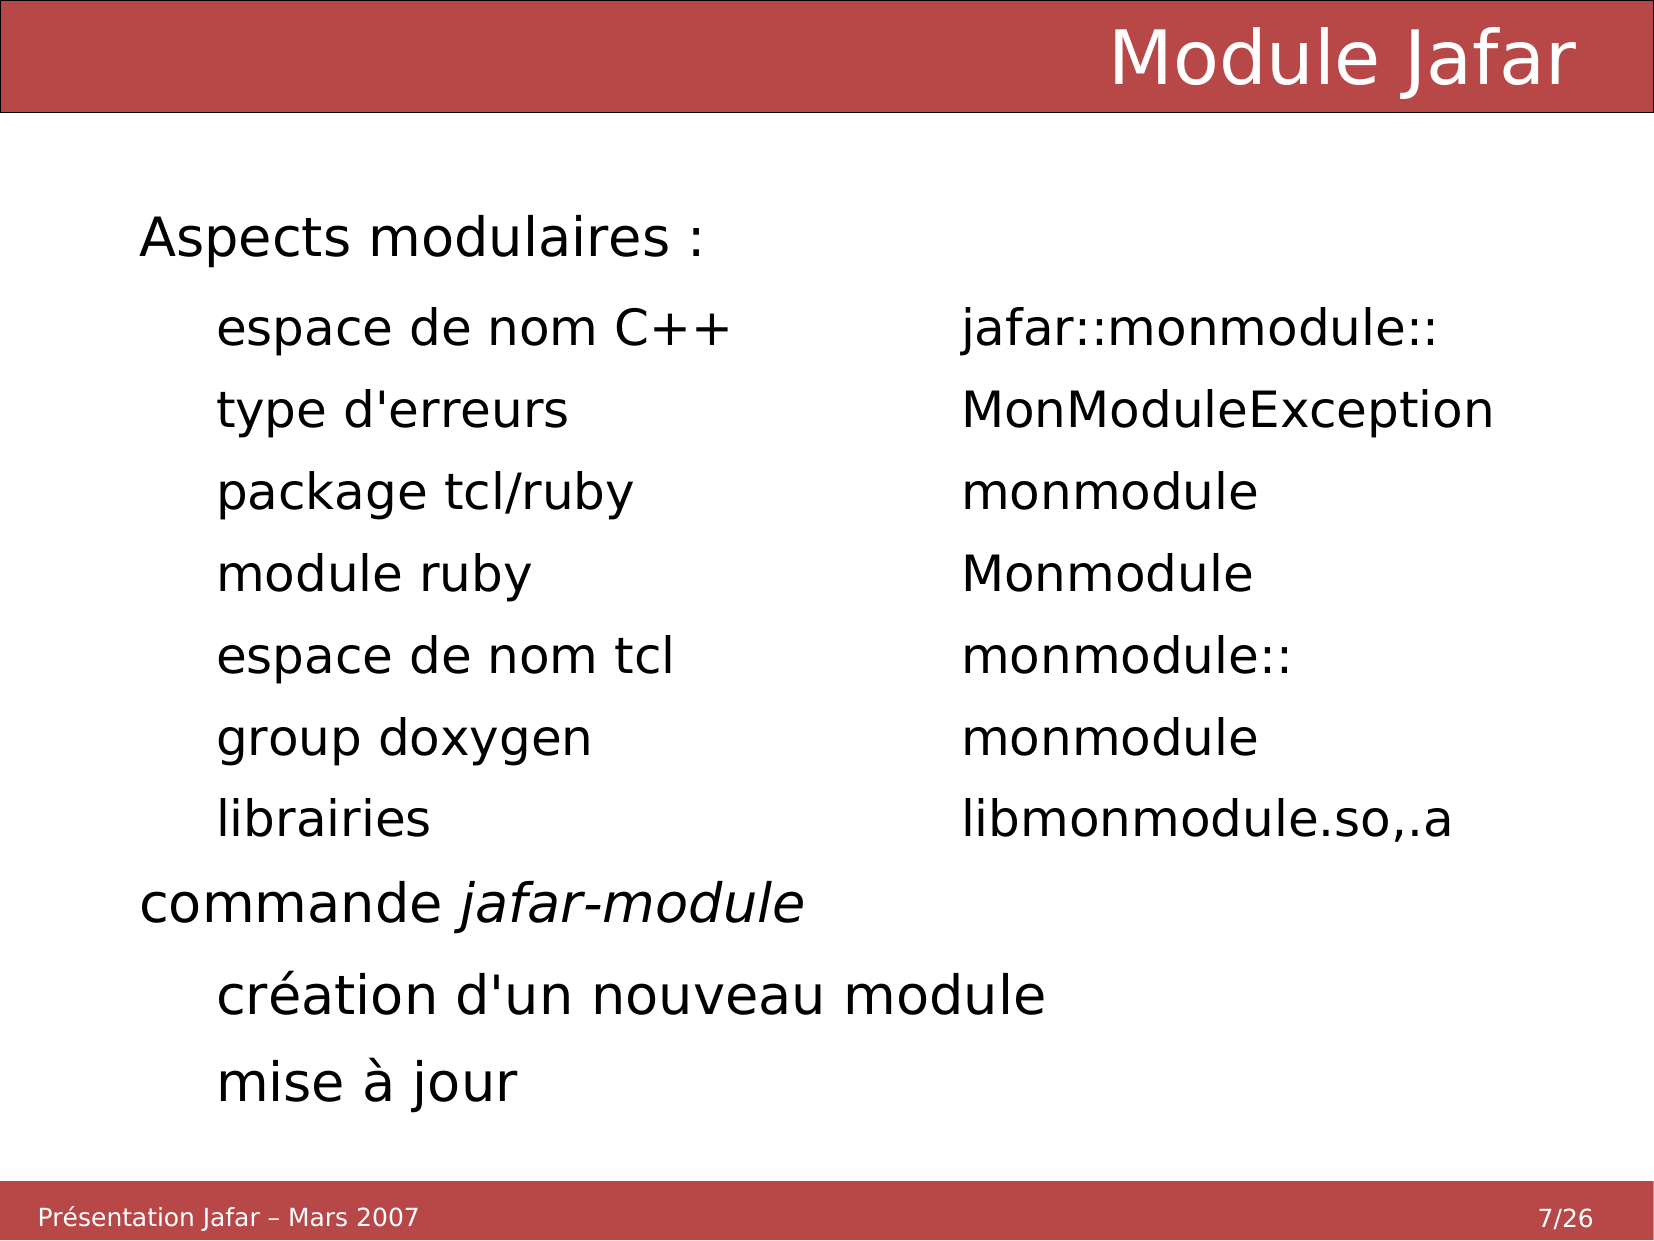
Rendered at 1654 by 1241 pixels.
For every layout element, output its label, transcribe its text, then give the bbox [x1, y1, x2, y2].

list Aspects modulaires : espace de nom C++ jafar::monmodule:: type d'erreurs MonModuleException package tcl/ruby monmodule module ruby Monmodule espace de nom tcl monmodule:: group doxygen monmodule librairies libmonmodule.so,.a commande jafar-module création d'un nouveau module mise à jour [121, 206, 1534, 1127]
title Module Jafar [0, 0, 1654, 119]
